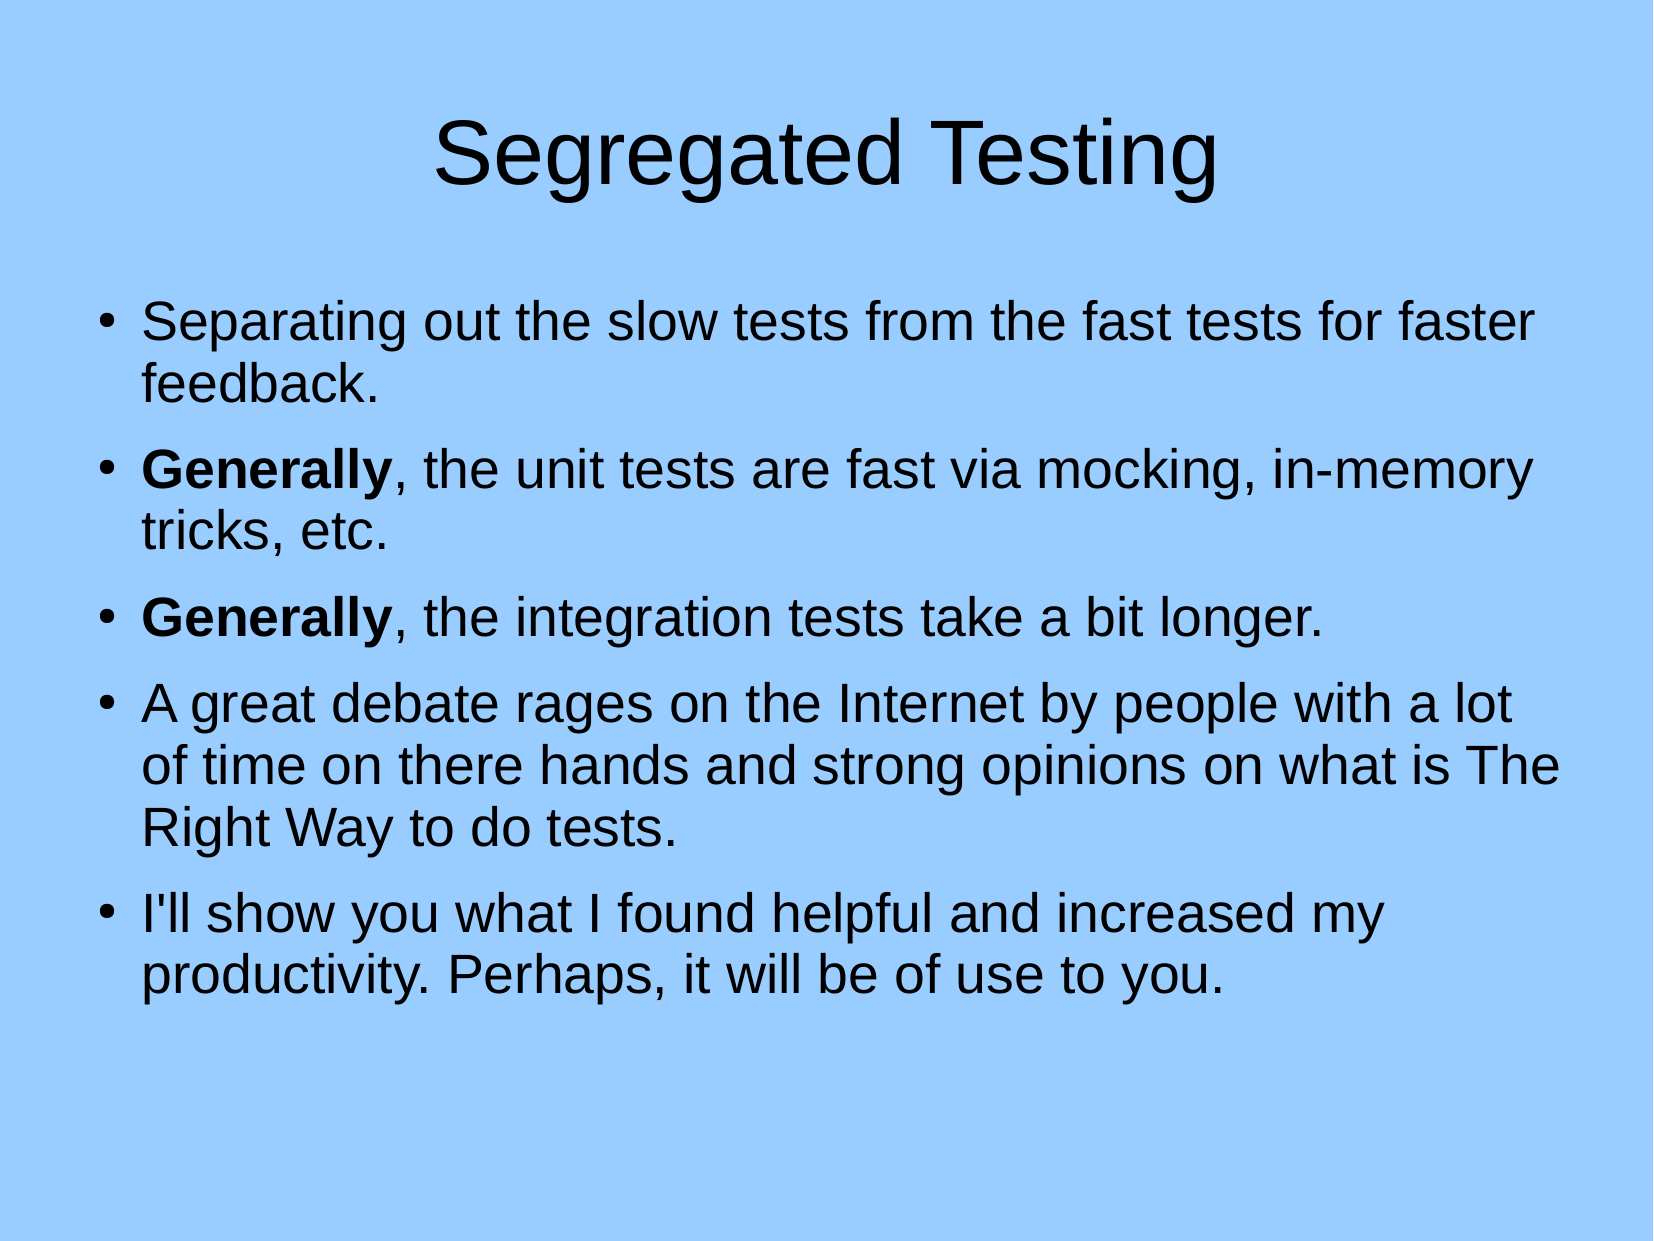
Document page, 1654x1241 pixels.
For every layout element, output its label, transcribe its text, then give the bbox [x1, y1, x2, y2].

title Segregated Testing [82, 49, 1571, 257]
list Separating out the slow tests from the fast tests for faster feedback. Generally, the unit tests are fast via mocking, in-memory tricks, etc. Generally, the integration tests take a bit longer. A great debate rages on the Internet by people with a lot of time on there hands and strong opinions on what is The Right Way to do tests. I'll show you what I found helpful and increased my productivity. Perhaps, it will be of use to you. [82, 290, 1571, 1010]
